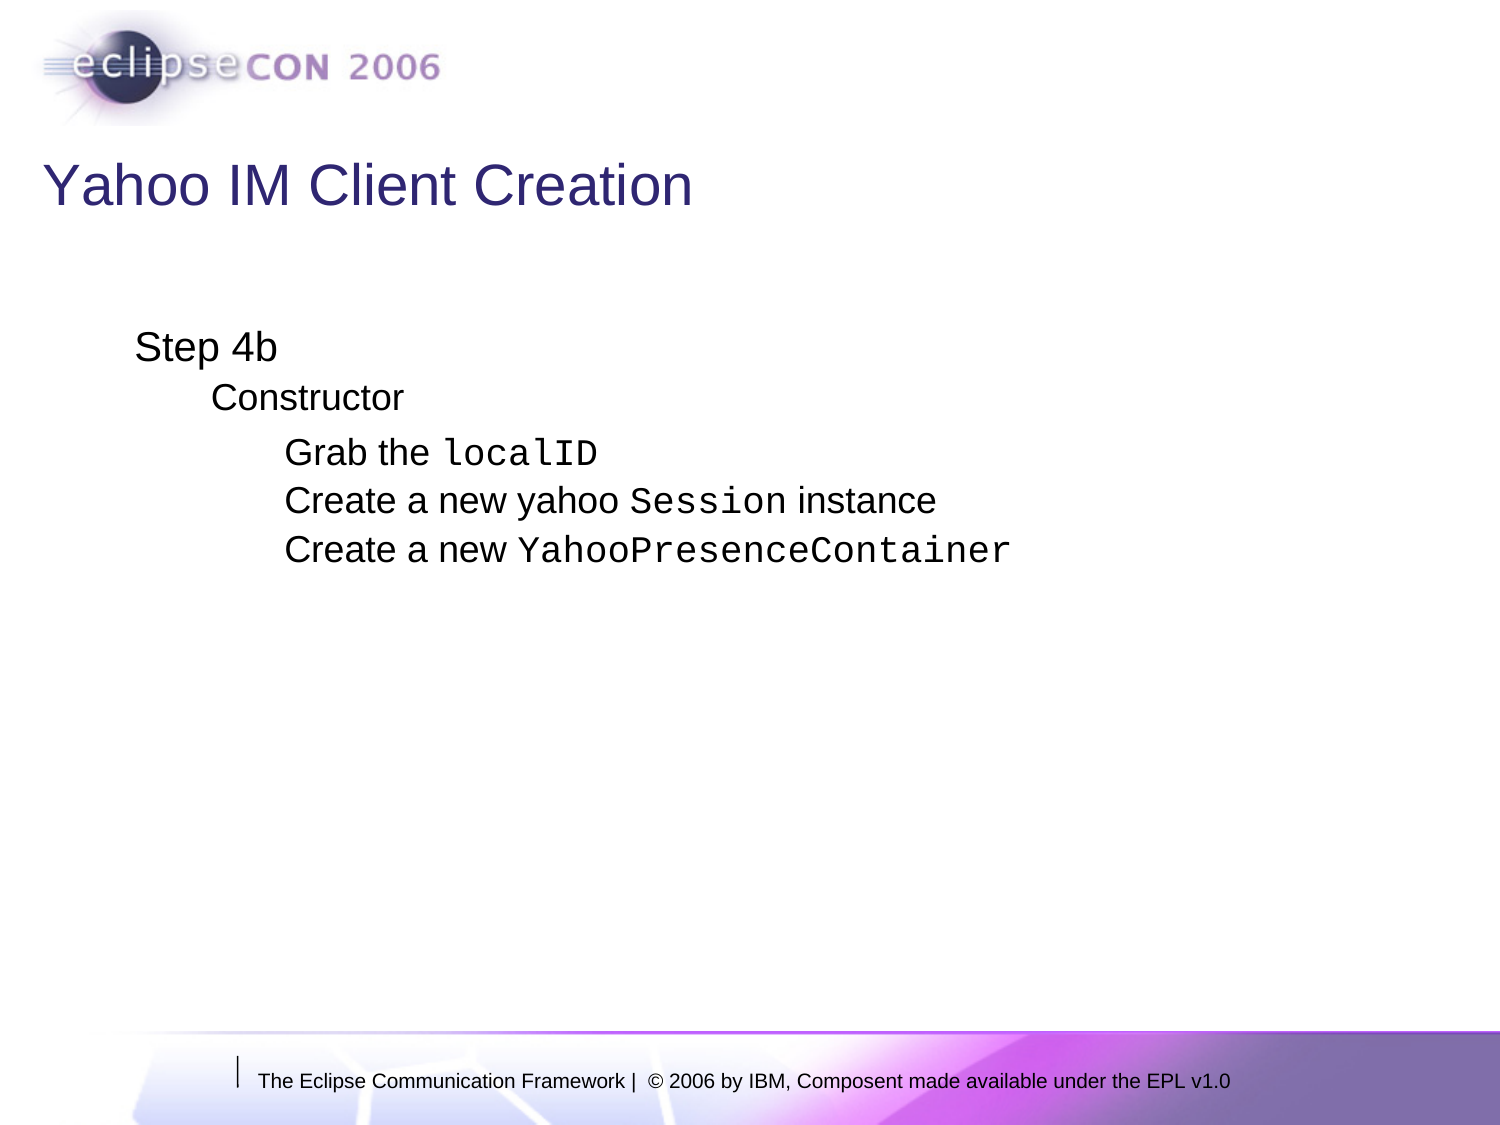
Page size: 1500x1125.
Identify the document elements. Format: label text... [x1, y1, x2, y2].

picture [0, 1031, 1500, 1125]
list Step 4b Constructor Grab the localID Create a new yahoo Session instance Create a new YahooPresenceContainer [119, 321, 1500, 1027]
picture [31, 10, 1040, 126]
title Yahoo IM Client Creation [27, 157, 1500, 248]
